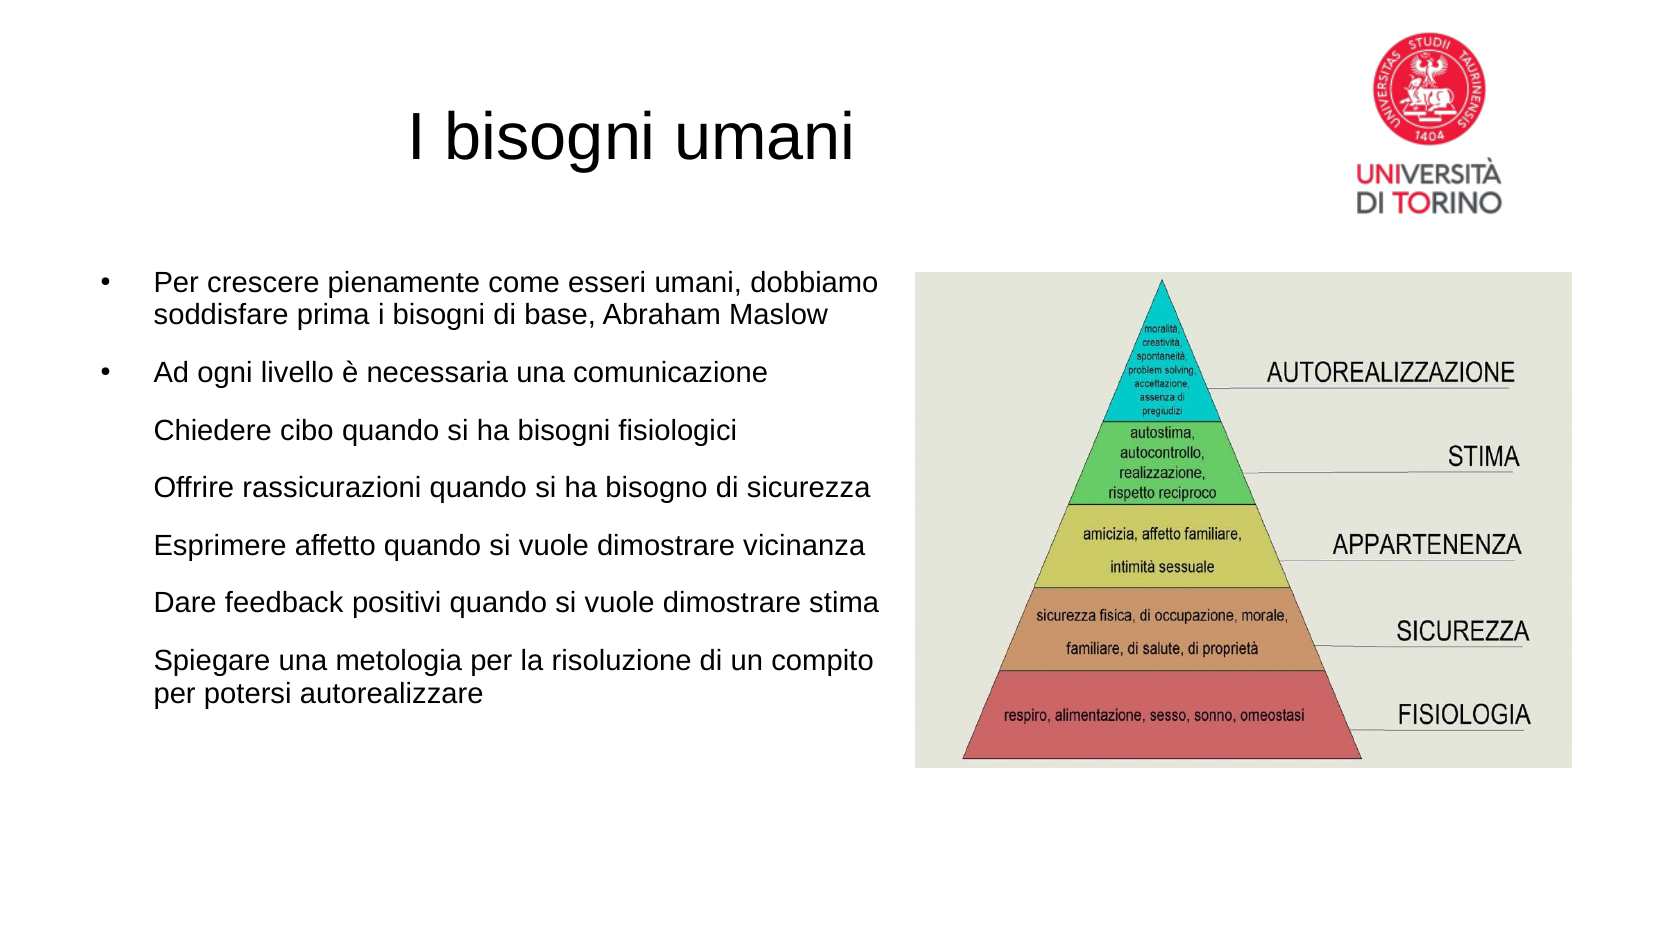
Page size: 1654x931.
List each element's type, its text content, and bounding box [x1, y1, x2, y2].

picture [1299, 0, 1549, 237]
picture [915, 272, 1573, 768]
title I bisogni umani [82, 37, 1182, 237]
list Per crescere pienamente come esseri umani, dobbiamo soddisfare prima i bisogni di base, Abraham Maslow Ad ogni livello è necessaria una comunicazione Chiedere cibo quando si ha bisogni fisiologici Offrire rassicurazioni quando si ha bisogno di sicurezza Esprimere affetto quando si vuole dimostrare vicinanza Dare feedback positivi quando si vuole dimostrare stima Spiegare una metologia per la risoluzione di un compito per potersi autorealizzare [82, 265, 886, 758]
